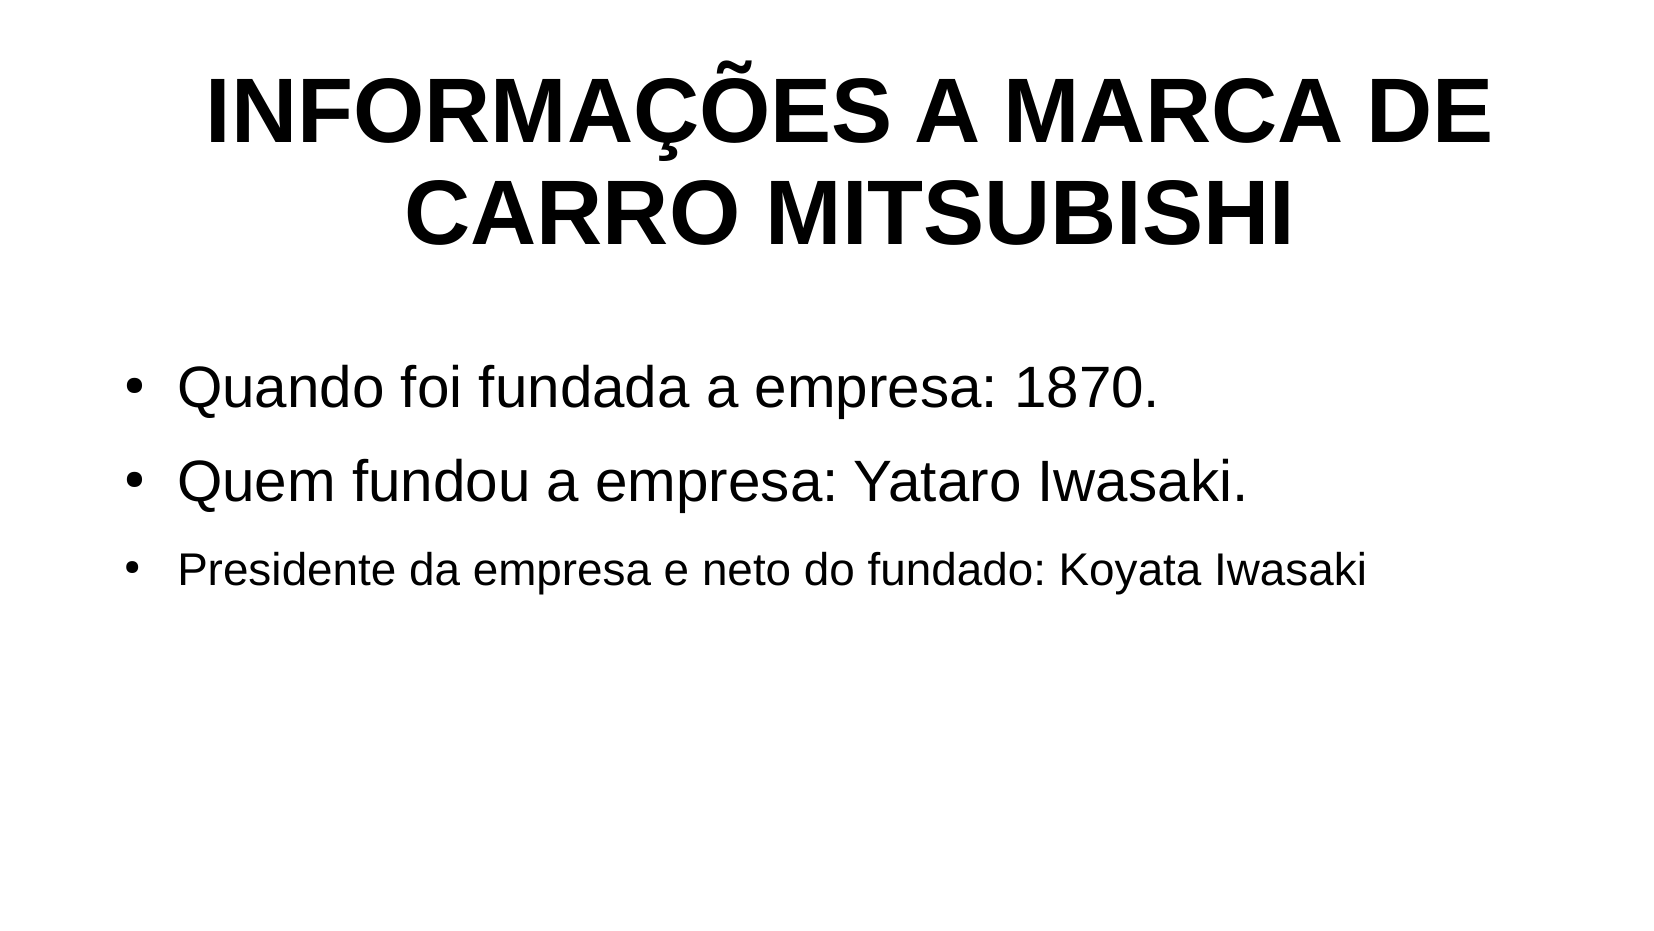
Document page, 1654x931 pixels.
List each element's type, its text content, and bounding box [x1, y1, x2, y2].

list Quando foi fundada a empresa: 1870. Quem fundou a empresa: Yataro Iwasaki. Presidente da empresa e neto do fundado: Koyata Iwasaki [106, 354, 1595, 827]
title INFORMAÇÕES A MARCA DE CARRO MITSUBISHI [106, 59, 1595, 265]
